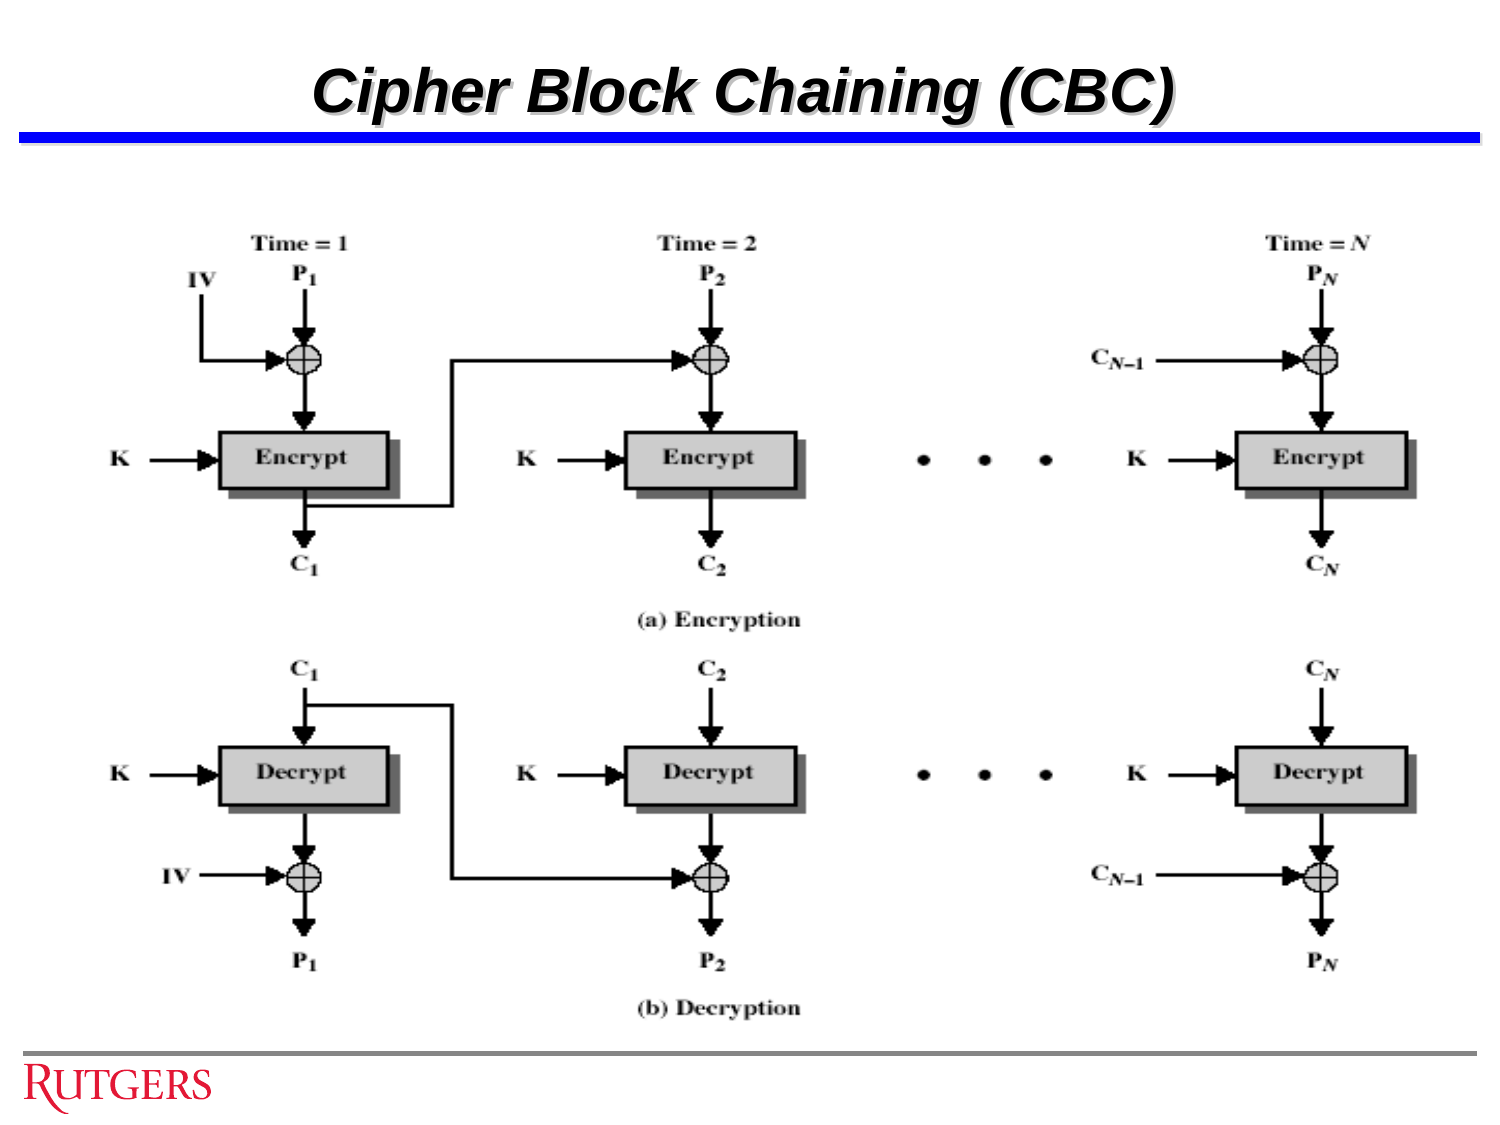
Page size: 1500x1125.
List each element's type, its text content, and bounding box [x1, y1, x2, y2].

picture [55, 209, 1438, 1038]
title Cipher Block Chaining (CBC) [62, 37, 1426, 133]
